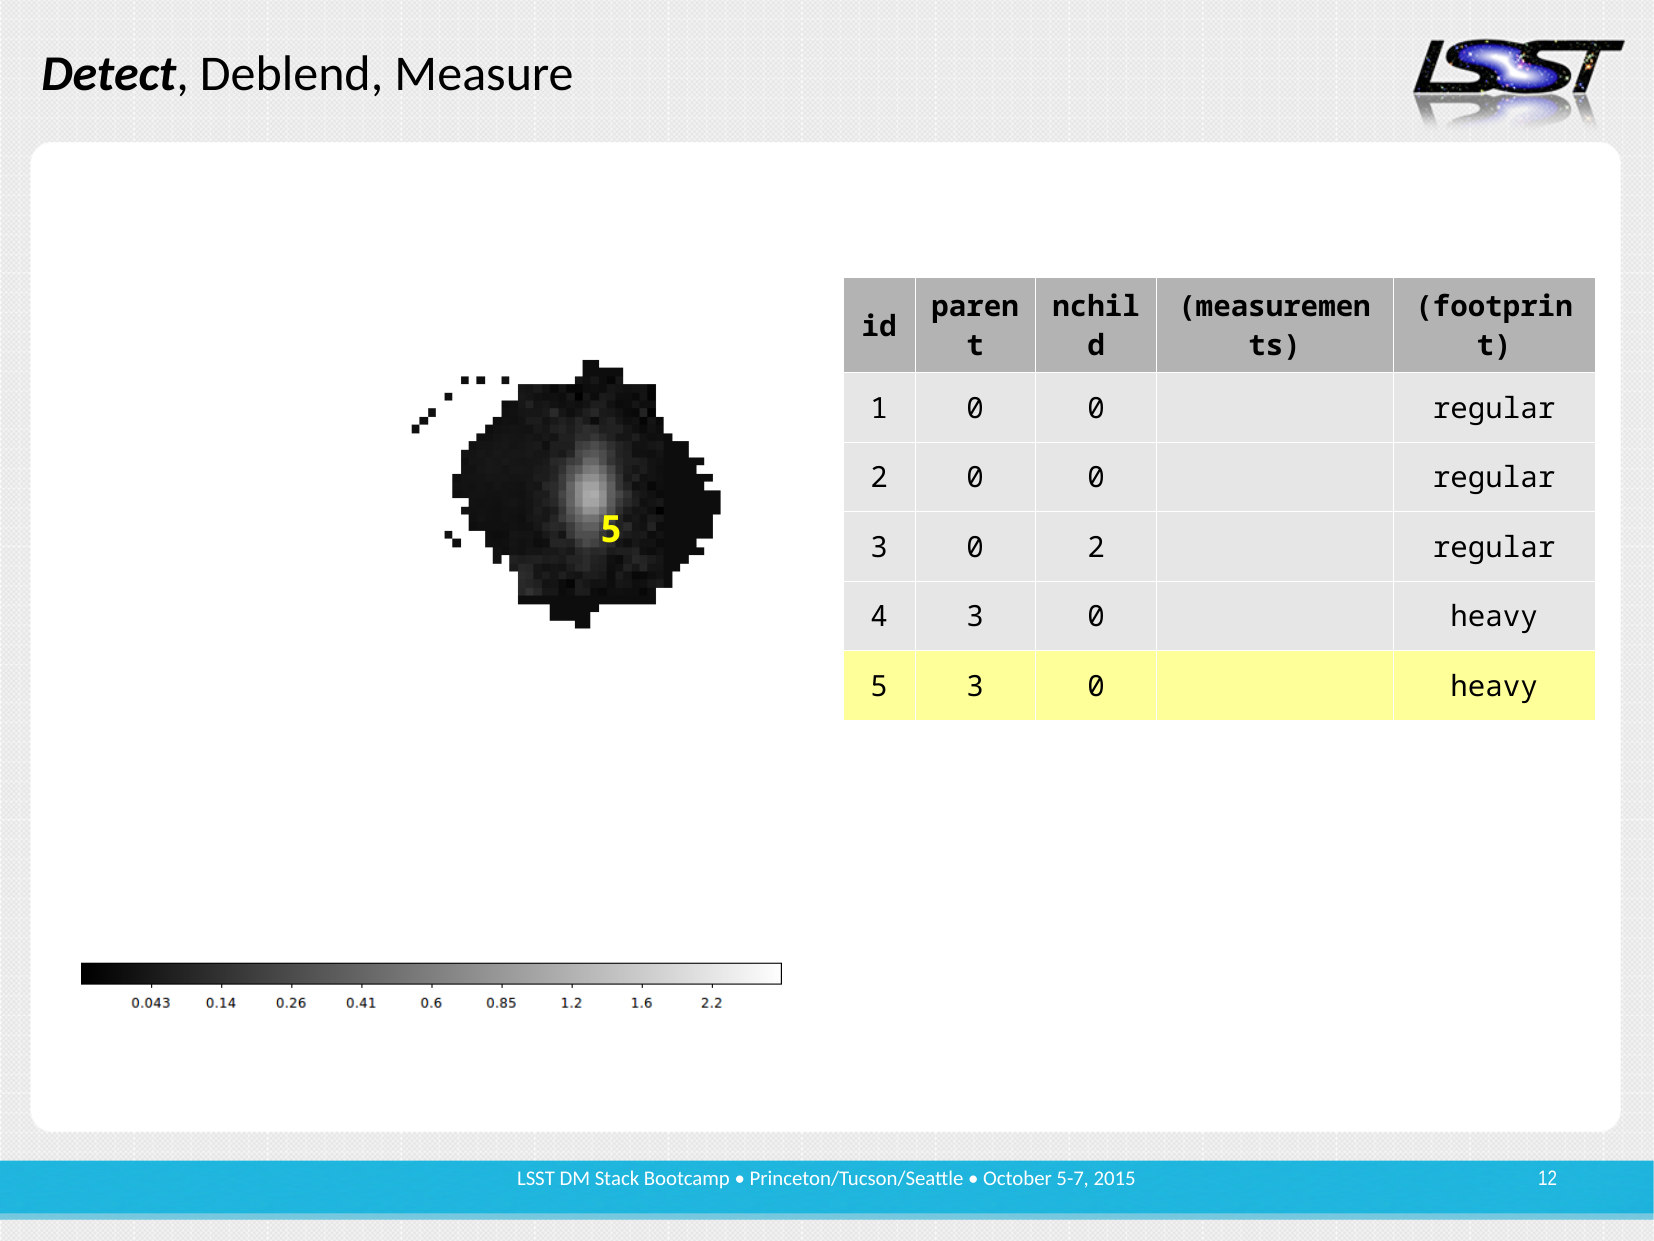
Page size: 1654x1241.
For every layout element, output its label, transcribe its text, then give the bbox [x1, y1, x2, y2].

table_cell 3 [916, 651, 1035, 720]
table_cell [1157, 582, 1393, 650]
table_cell [1157, 651, 1393, 720]
table_cell [1157, 443, 1393, 511]
table_cell heavy [1394, 582, 1595, 650]
table_cell 0 [1036, 443, 1156, 511]
table_cell regular [1394, 443, 1595, 511]
table_cell heavy [1394, 651, 1595, 720]
text_box 5 [585, 495, 634, 548]
table_cell 0 [1036, 582, 1156, 650]
table_cell 1 [844, 373, 915, 442]
table_cell 3 [916, 582, 1035, 650]
table_cell regular [1394, 373, 1595, 442]
table_cell 3 [844, 512, 915, 581]
table_header nchild [1036, 278, 1156, 372]
table_cell 0 [916, 512, 1035, 581]
table_cell [1157, 512, 1393, 581]
table_cell 0 [916, 443, 1035, 511]
table_cell regular [1394, 512, 1595, 581]
table_cell 0 [1036, 373, 1156, 442]
table_cell 4 [844, 582, 915, 650]
table_cell 0 [1036, 651, 1156, 720]
table_cell [1157, 373, 1393, 442]
table_header parent [916, 278, 1035, 372]
table_cell 5 [844, 651, 915, 720]
title Detect, Deblend, Measure [41, 27, 1161, 129]
table_cell 2 [1036, 512, 1156, 581]
picture [0, 0, 1654, 1241]
table_header id [844, 278, 915, 372]
table_cell 0 [916, 373, 1035, 442]
table_header (footprint) [1394, 278, 1595, 372]
table_cell 2 [844, 443, 915, 511]
table_header (measurements) [1157, 278, 1393, 372]
